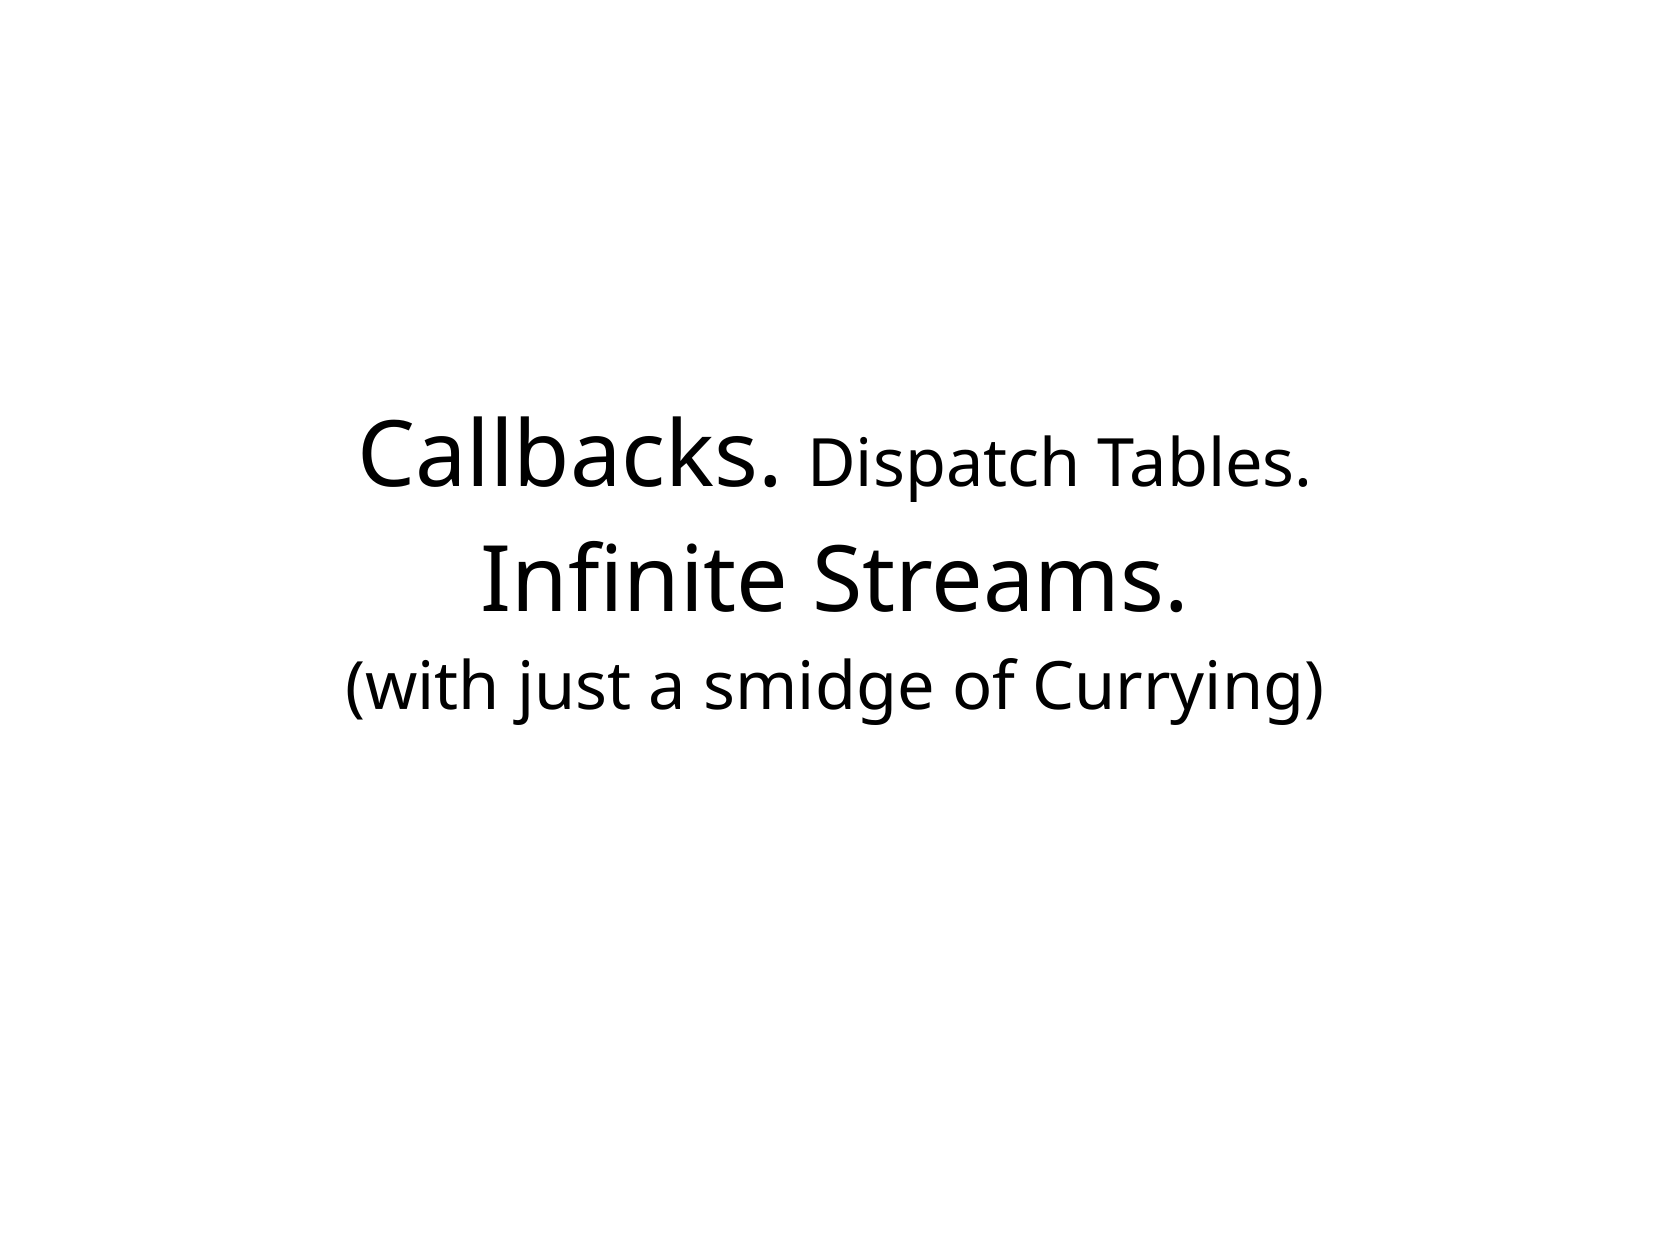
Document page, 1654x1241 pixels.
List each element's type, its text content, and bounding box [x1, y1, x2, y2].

text_box Callbacks. Dispatch Tables. Infinite Streams. (with just a smidge of Currying) [206, 380, 1464, 709]
